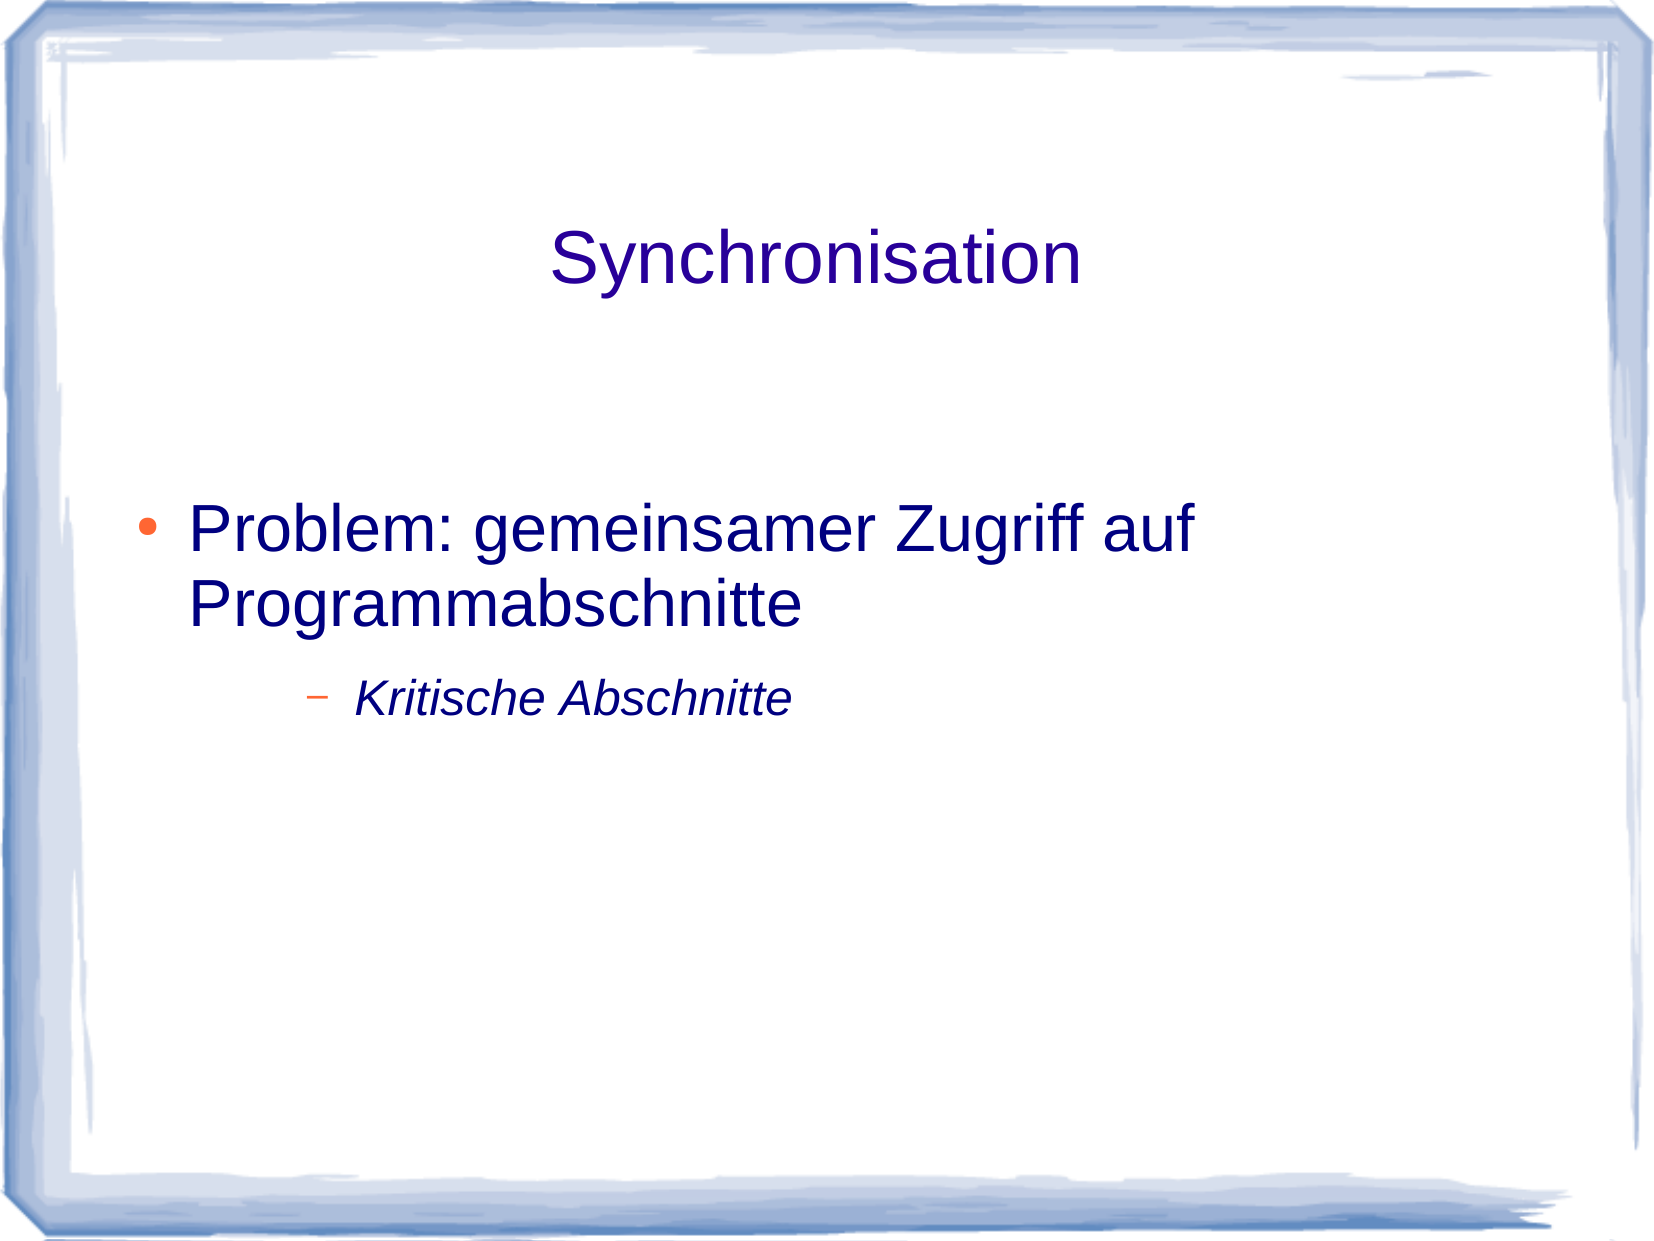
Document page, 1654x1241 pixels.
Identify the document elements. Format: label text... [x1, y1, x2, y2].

list Problem: gemeinsamer Zugriff auf Programmabschnitte Kritische Abschnitte [118, 491, 1571, 1241]
title Synchronisation [82, 153, 1571, 361]
picture [0, 0, 1654, 1241]
